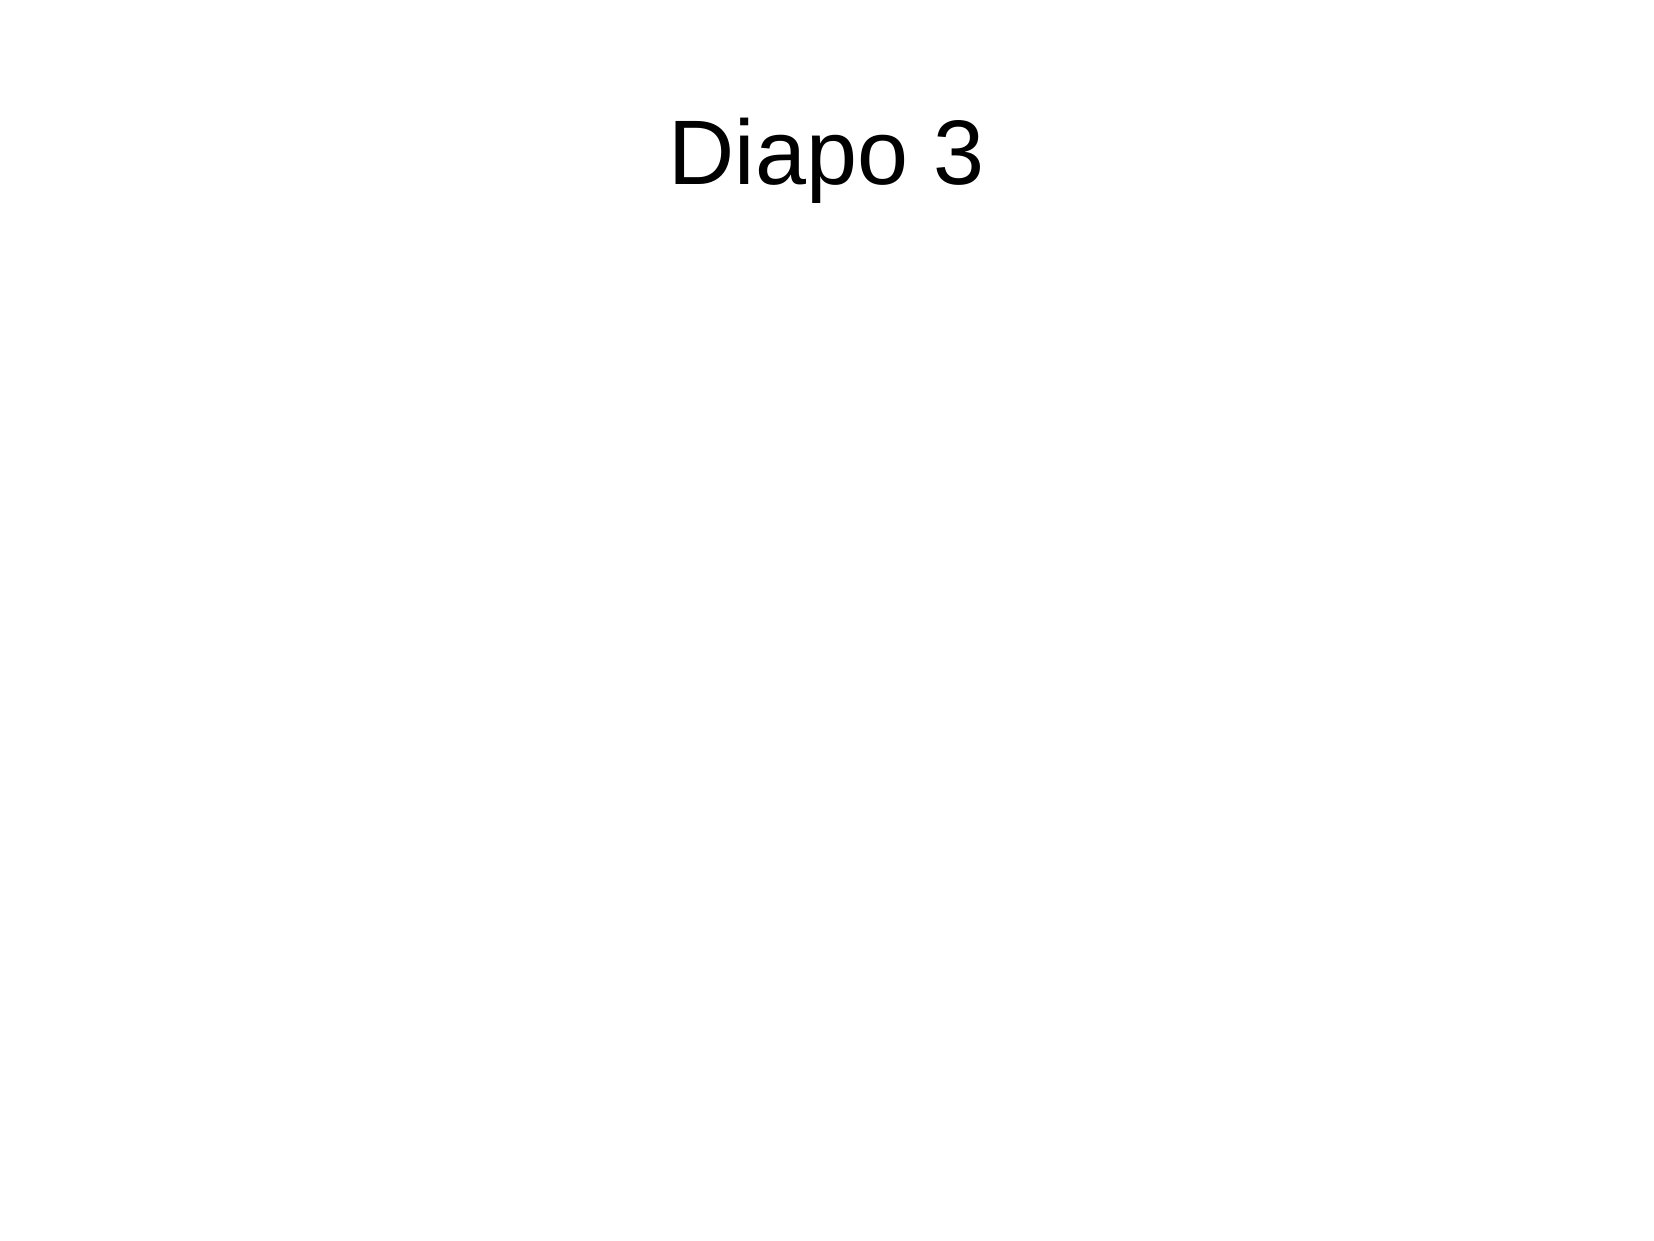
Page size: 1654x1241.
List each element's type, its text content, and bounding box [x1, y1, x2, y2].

title Diapo 3 [82, 49, 1571, 257]
